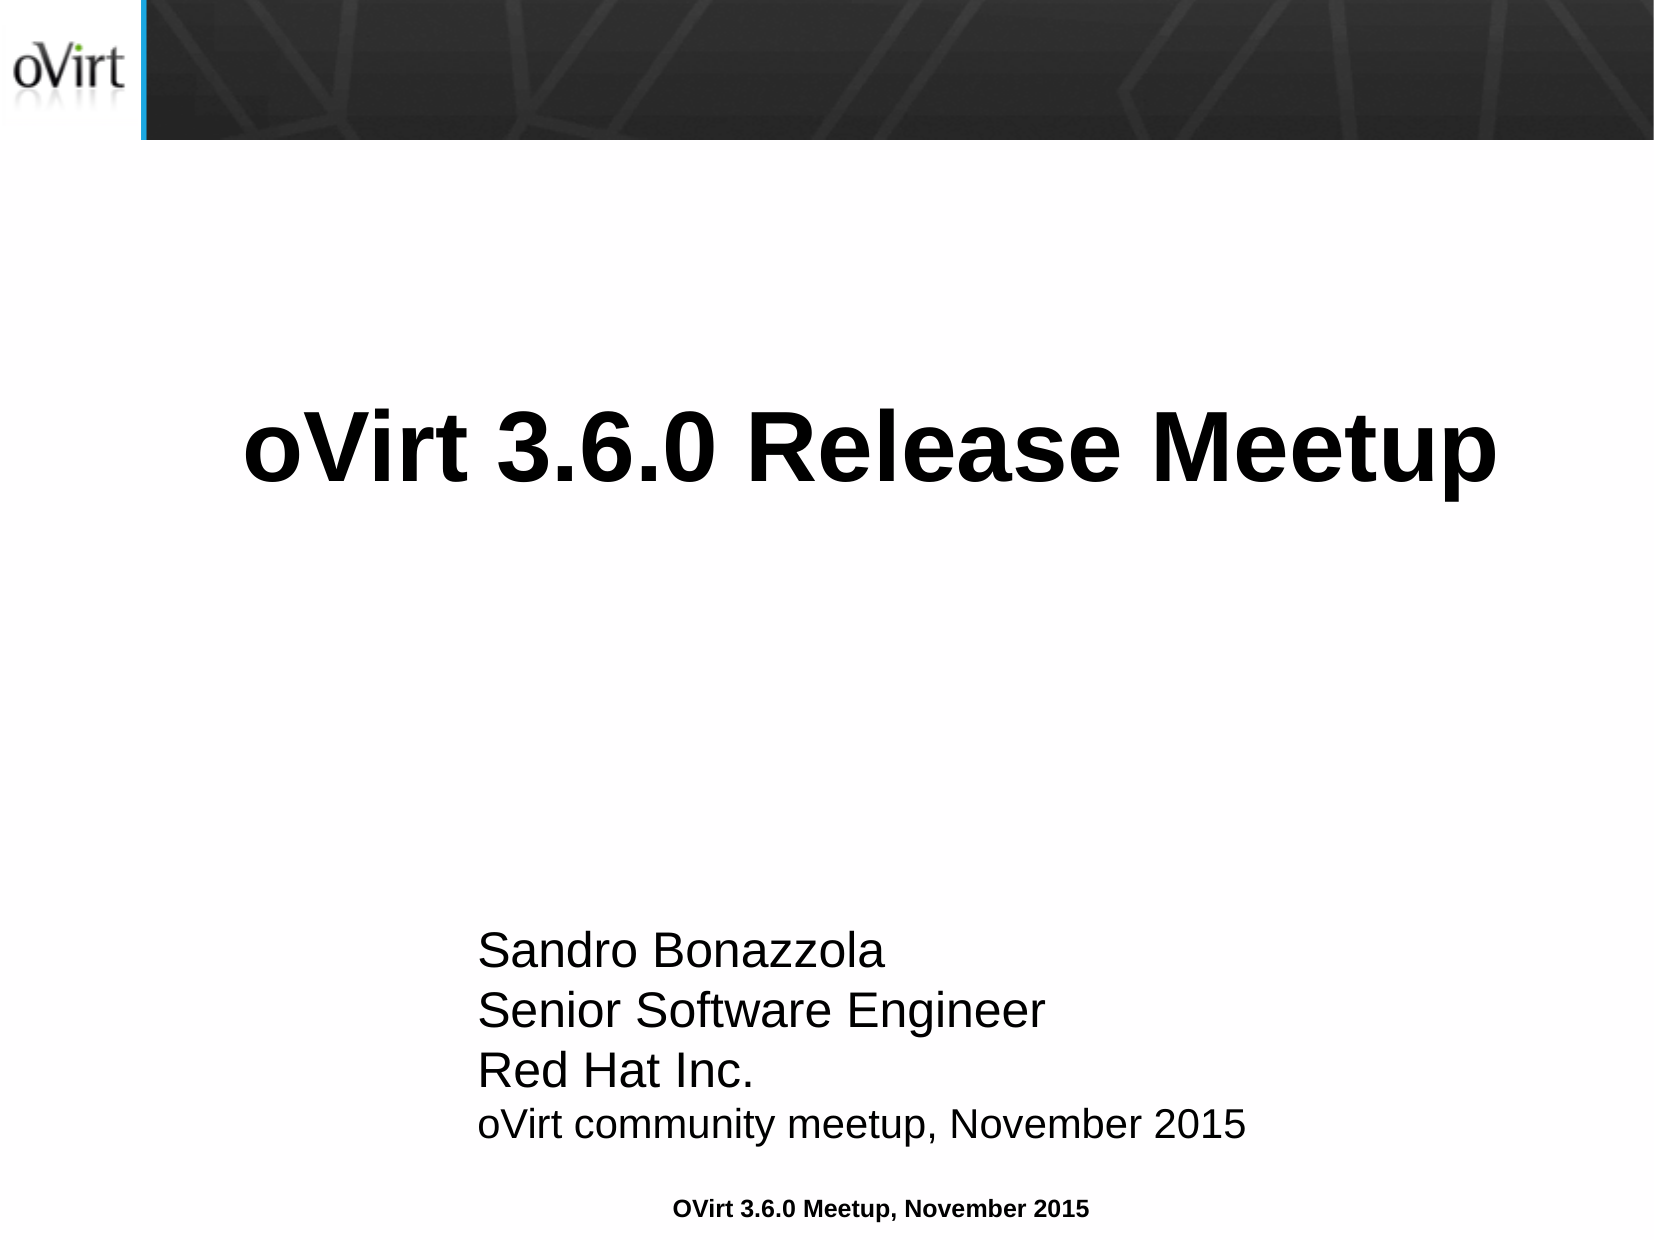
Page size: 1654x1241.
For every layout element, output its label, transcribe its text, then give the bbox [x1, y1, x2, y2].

text_box oVirt 3.6.0 Release Meetup [112, 374, 1549, 613]
text_box Sandro Bonazzola Senior Software Engineer Red Hat Inc. oVirt community meetup, November 2015 [176, 669, 1549, 1123]
picture [0, 0, 1654, 140]
